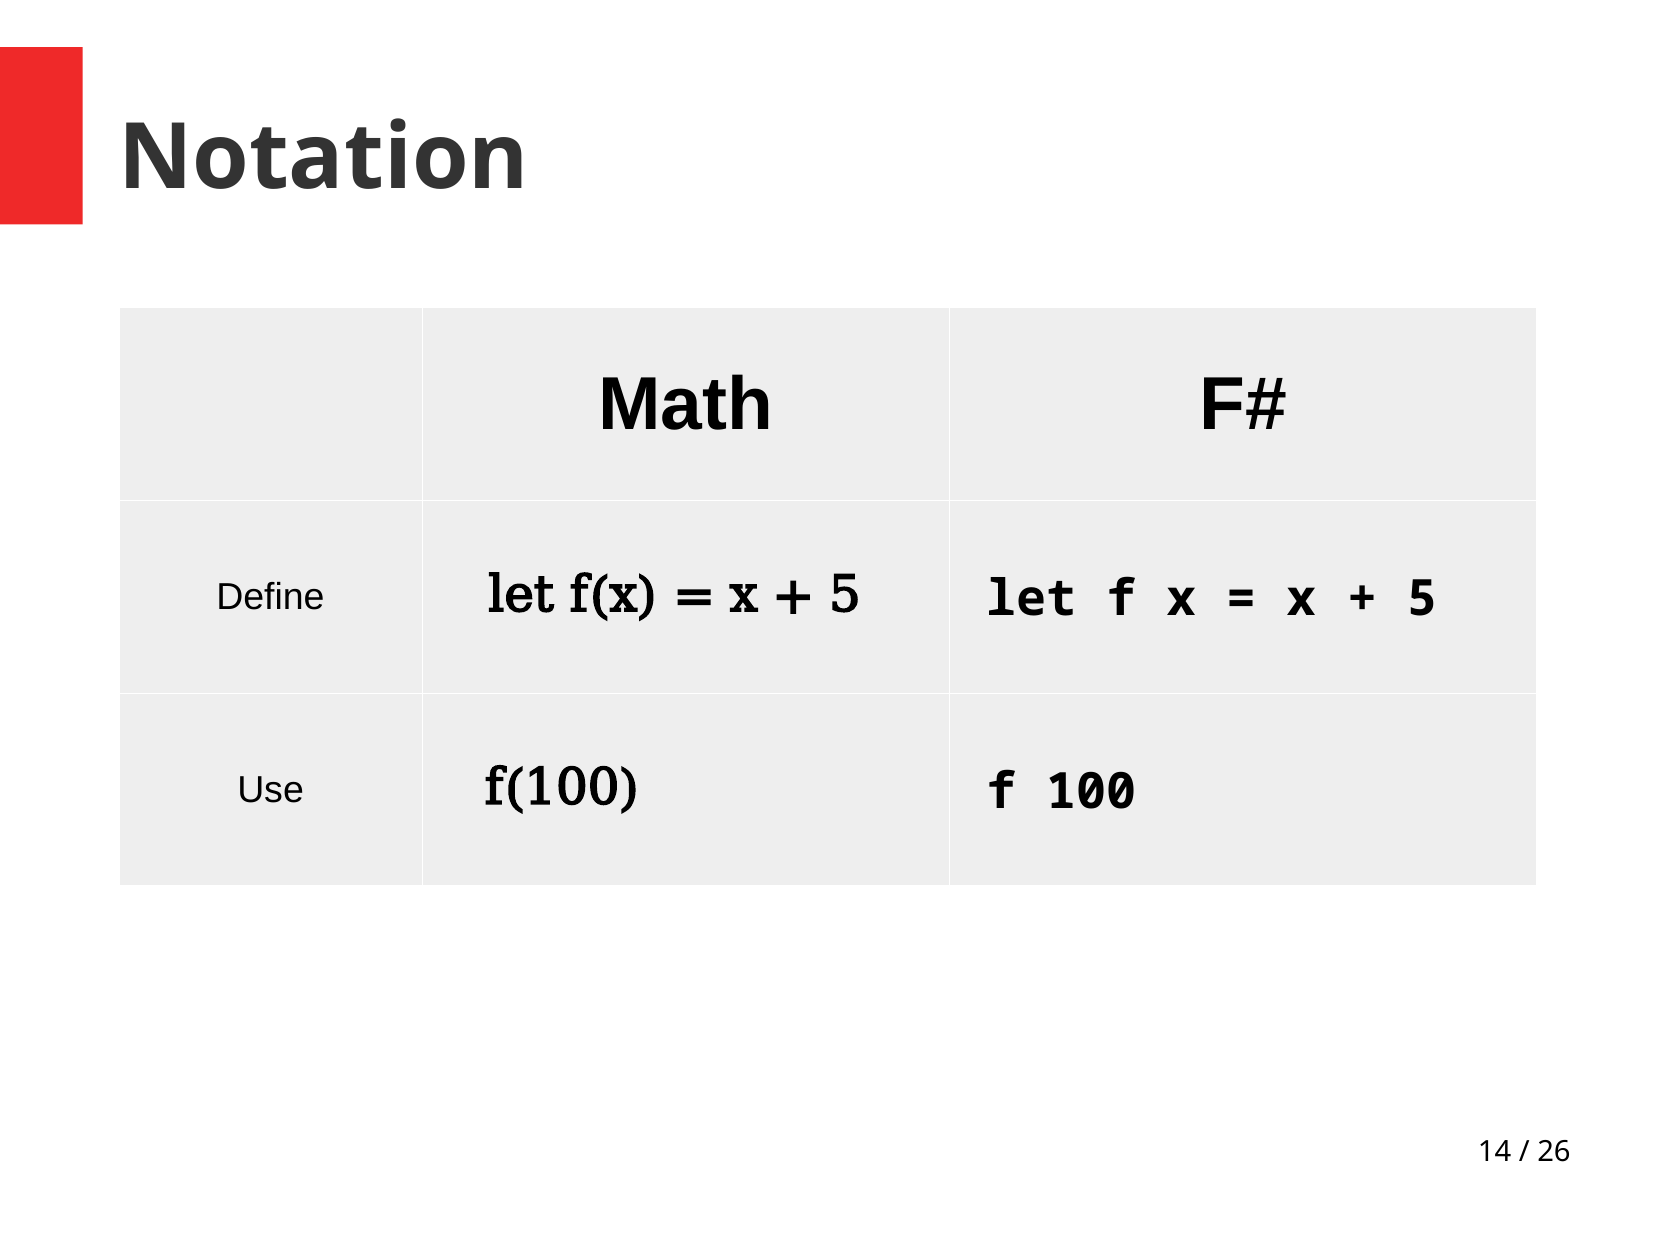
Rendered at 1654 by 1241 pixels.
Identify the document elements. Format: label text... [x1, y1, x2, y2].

table_cell f(100) [423, 694, 949, 885]
table_cell Use [120, 694, 422, 885]
table_cell let f x = x + 5 [950, 501, 1536, 693]
title Notation [118, 49, 1571, 257]
table_header [120, 308, 422, 500]
table_header F# [950, 308, 1536, 500]
table_cell f 100 [950, 694, 1536, 885]
table_cell let f(x) = x + 5 [423, 501, 949, 693]
table_header Math [423, 308, 949, 500]
table_cell Define [120, 501, 422, 693]
